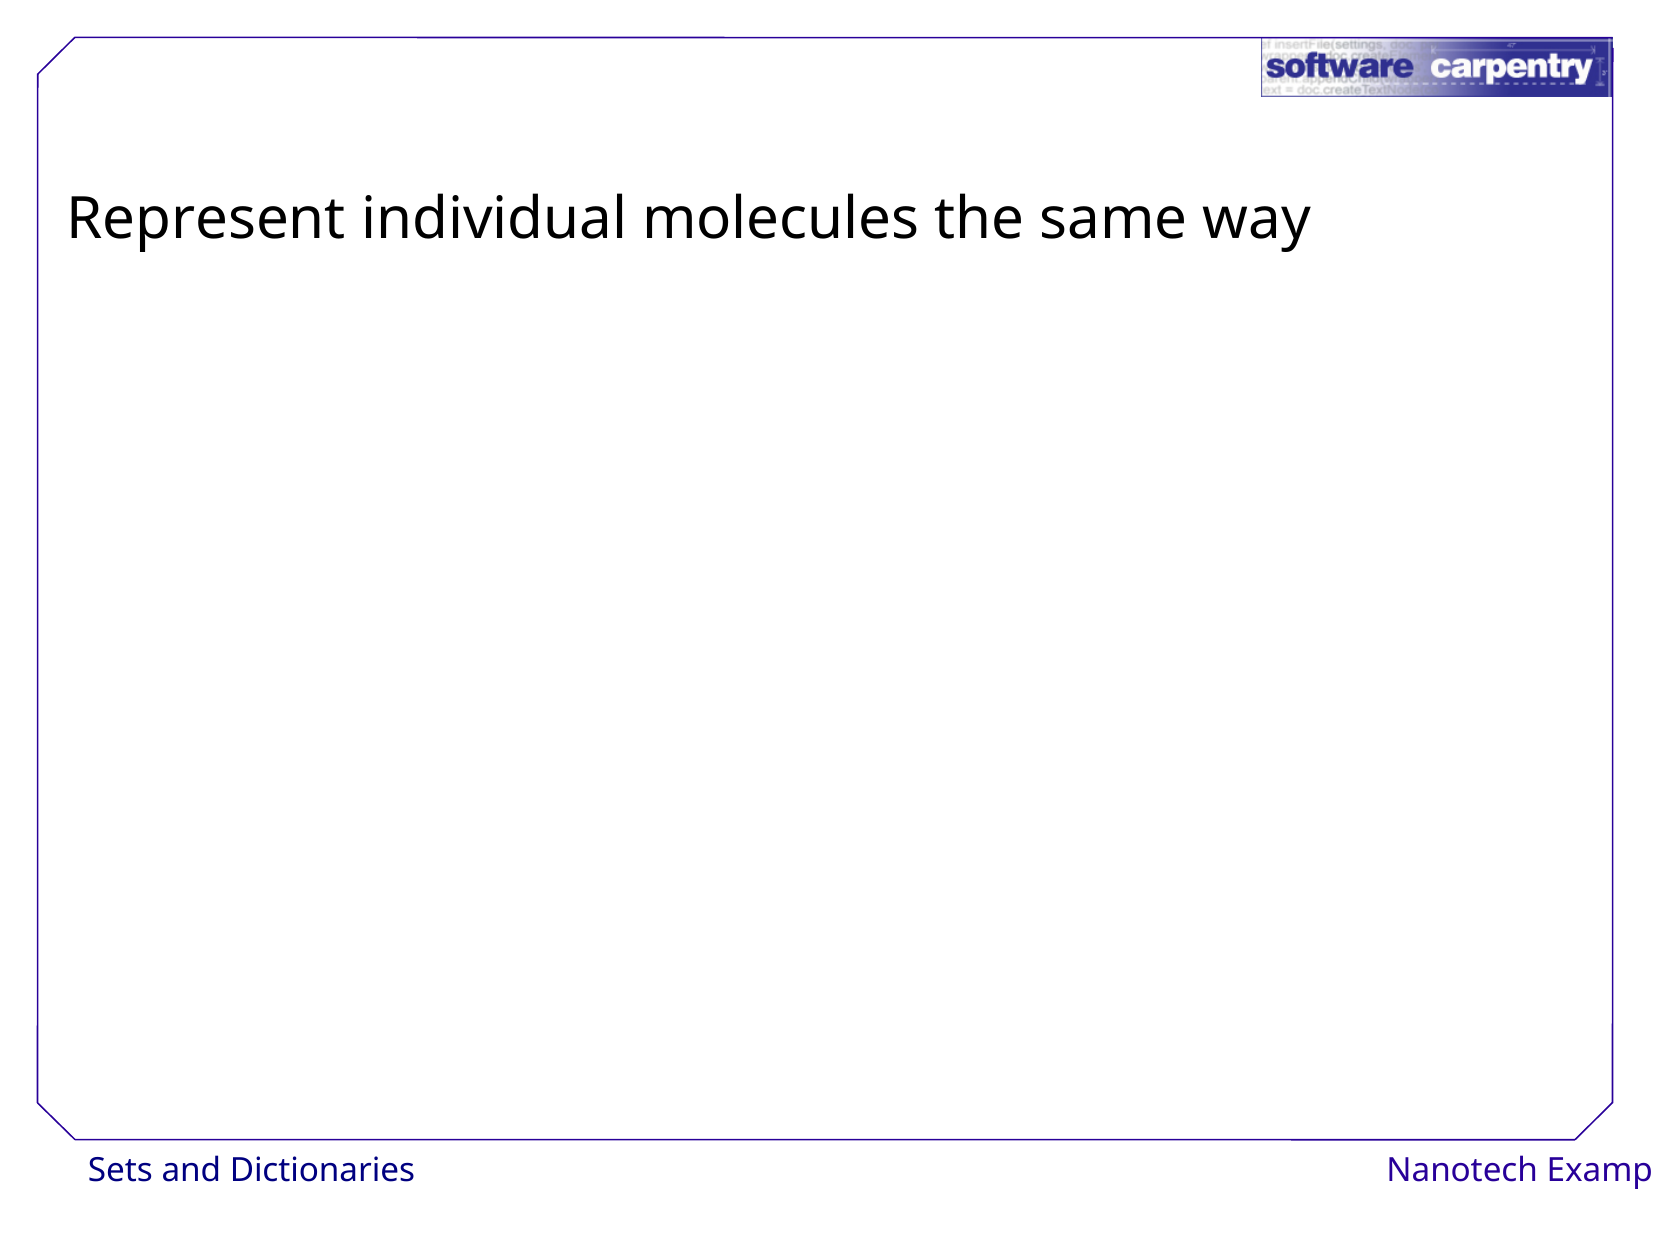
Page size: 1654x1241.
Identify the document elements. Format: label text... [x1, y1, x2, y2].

picture [1261, 39, 1613, 97]
text_box Represent individual molecules the same way [51, 138, 1477, 259]
